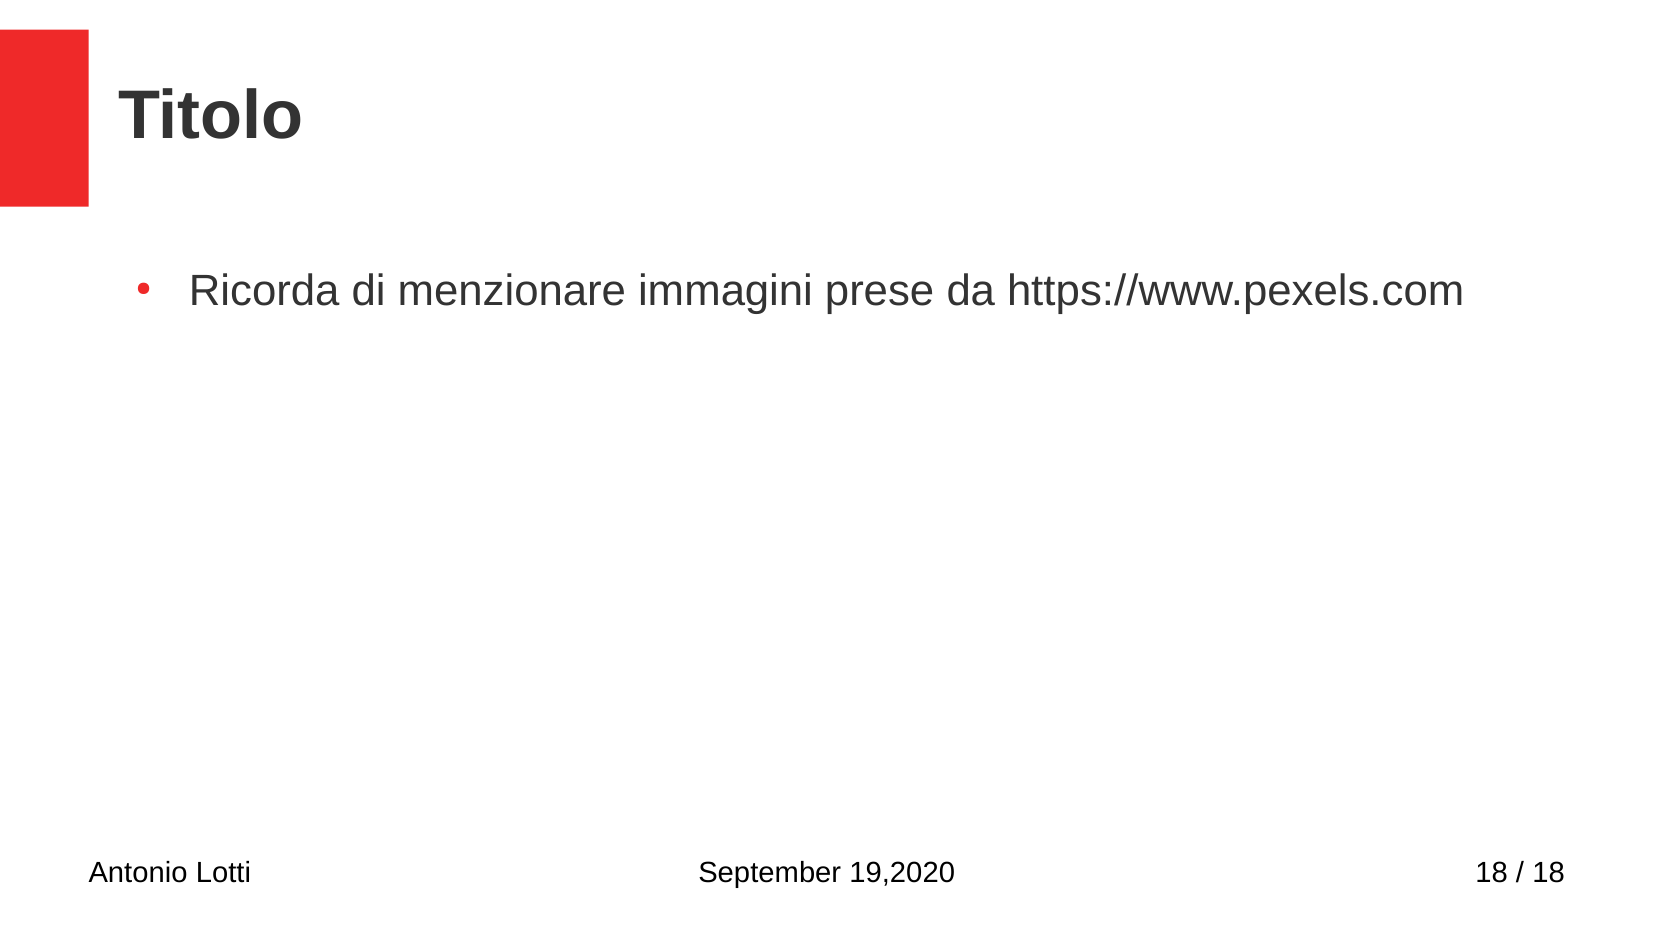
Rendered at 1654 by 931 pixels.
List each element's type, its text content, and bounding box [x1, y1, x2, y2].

title Titolo [118, 37, 1571, 193]
list Ricorda di menzionare immagini prese da https://www.pexels.com [118, 265, 1536, 806]
